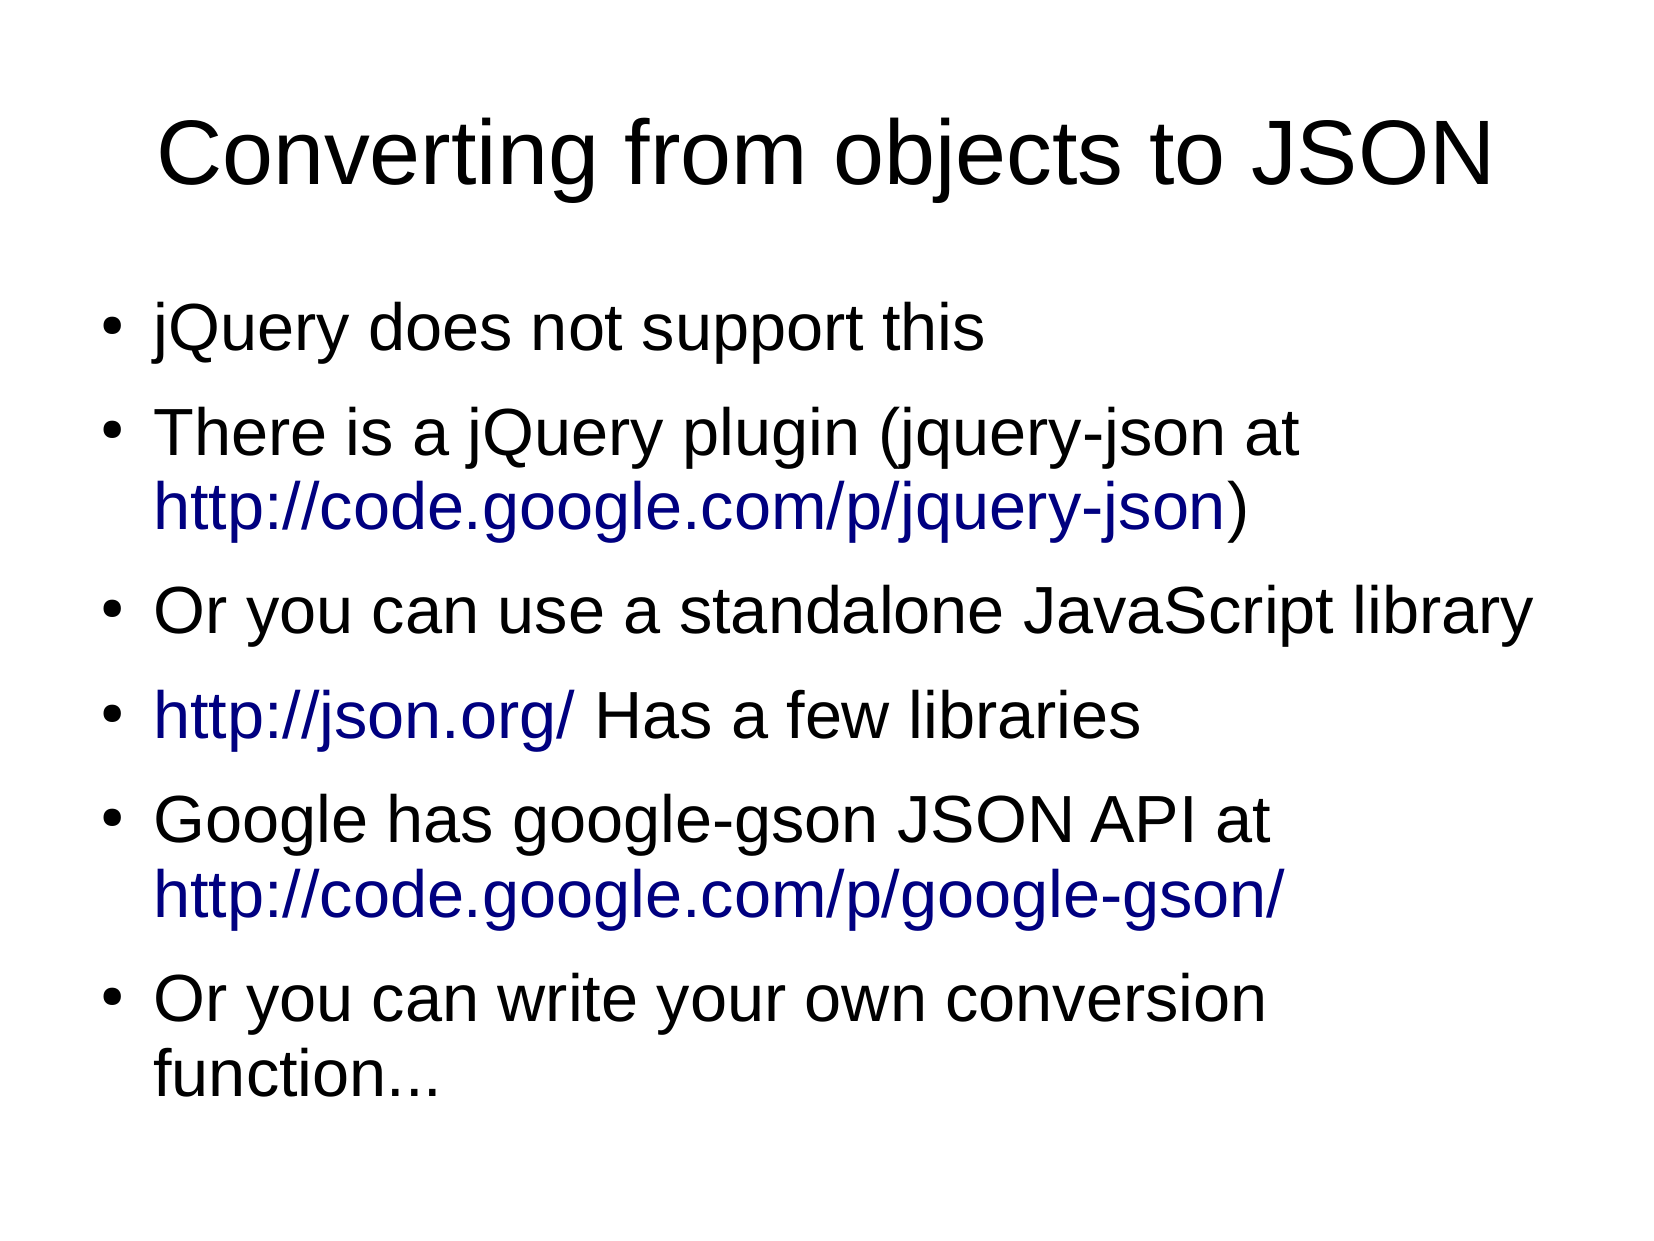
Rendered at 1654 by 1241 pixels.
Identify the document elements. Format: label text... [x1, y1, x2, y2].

title Converting from objects to JSON [82, 49, 1571, 257]
list jQuery does not support this There is a jQuery plugin (jquery-json at http://code.google.com/p/jquery-json) Or you can use a standalone JavaScript library http://json.org/ Has a few libraries Google has google-gson JSON API at http://code.google.com/p/google-gson/ Or you can write your own conversion function... [82, 290, 1571, 1111]
